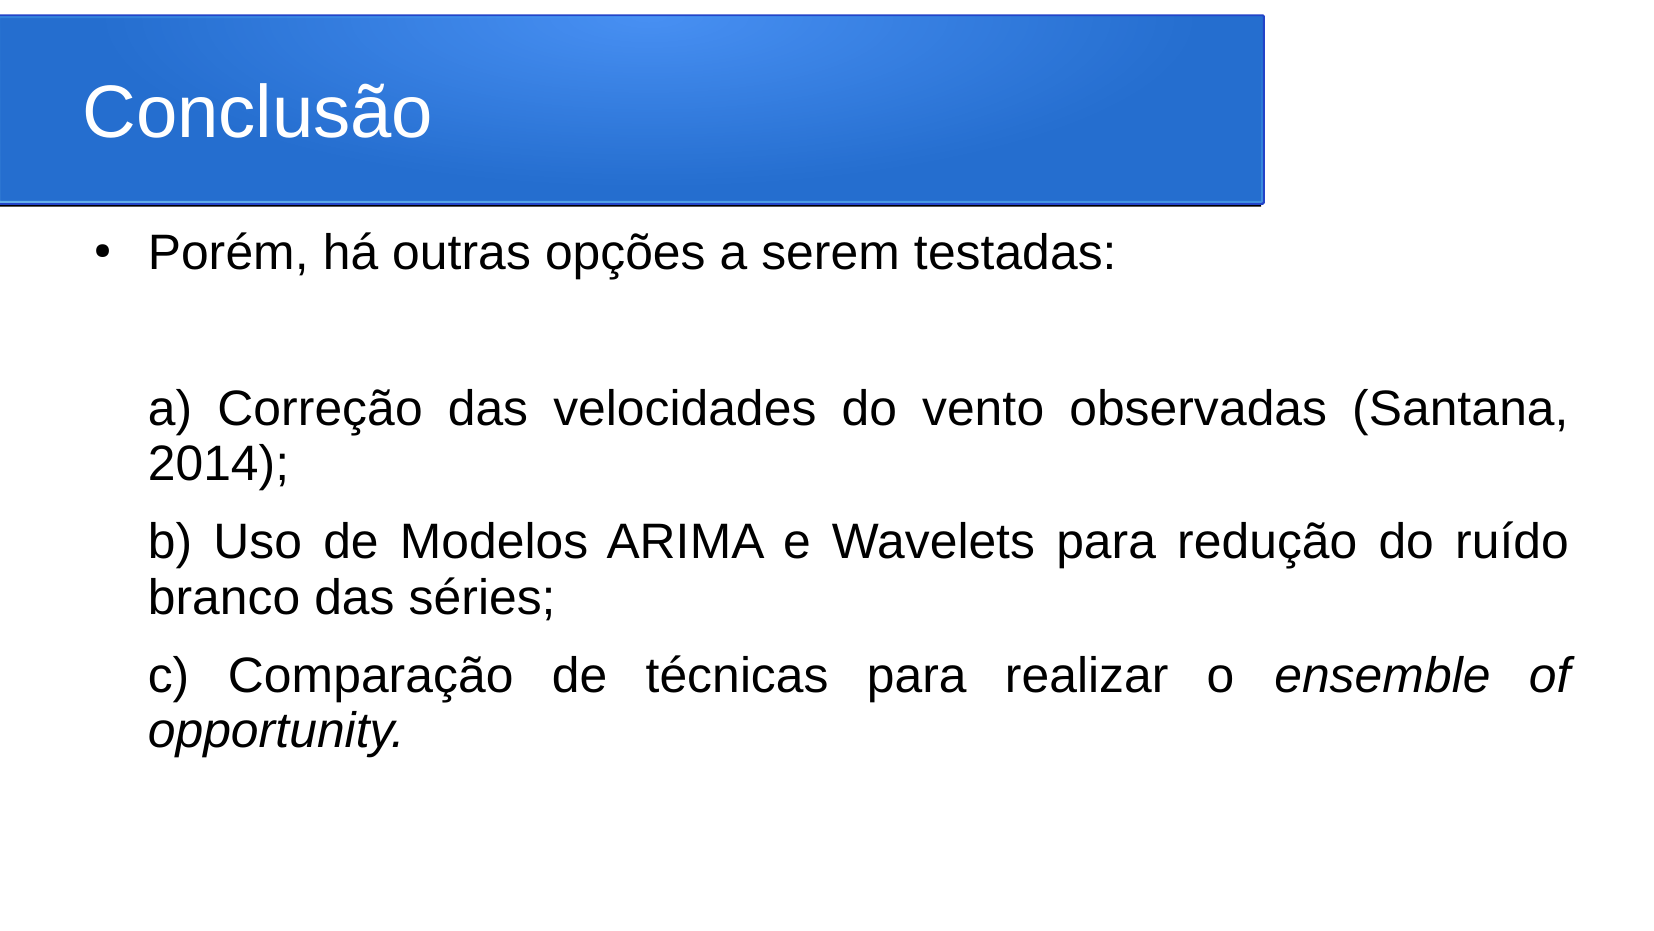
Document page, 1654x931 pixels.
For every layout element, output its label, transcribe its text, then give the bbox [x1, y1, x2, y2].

title Conclusão [82, 35, 1235, 189]
list Porém, há outras opções a serem testadas: a) Correção das velocidades do vento observadas (Santana, 2014); b) Uso de Modelos ARIMA e Wavelets para redução do ruído branco das séries; c) Comparação de técnicas para realizar o ensemble of opportunity. [82, 224, 1571, 764]
